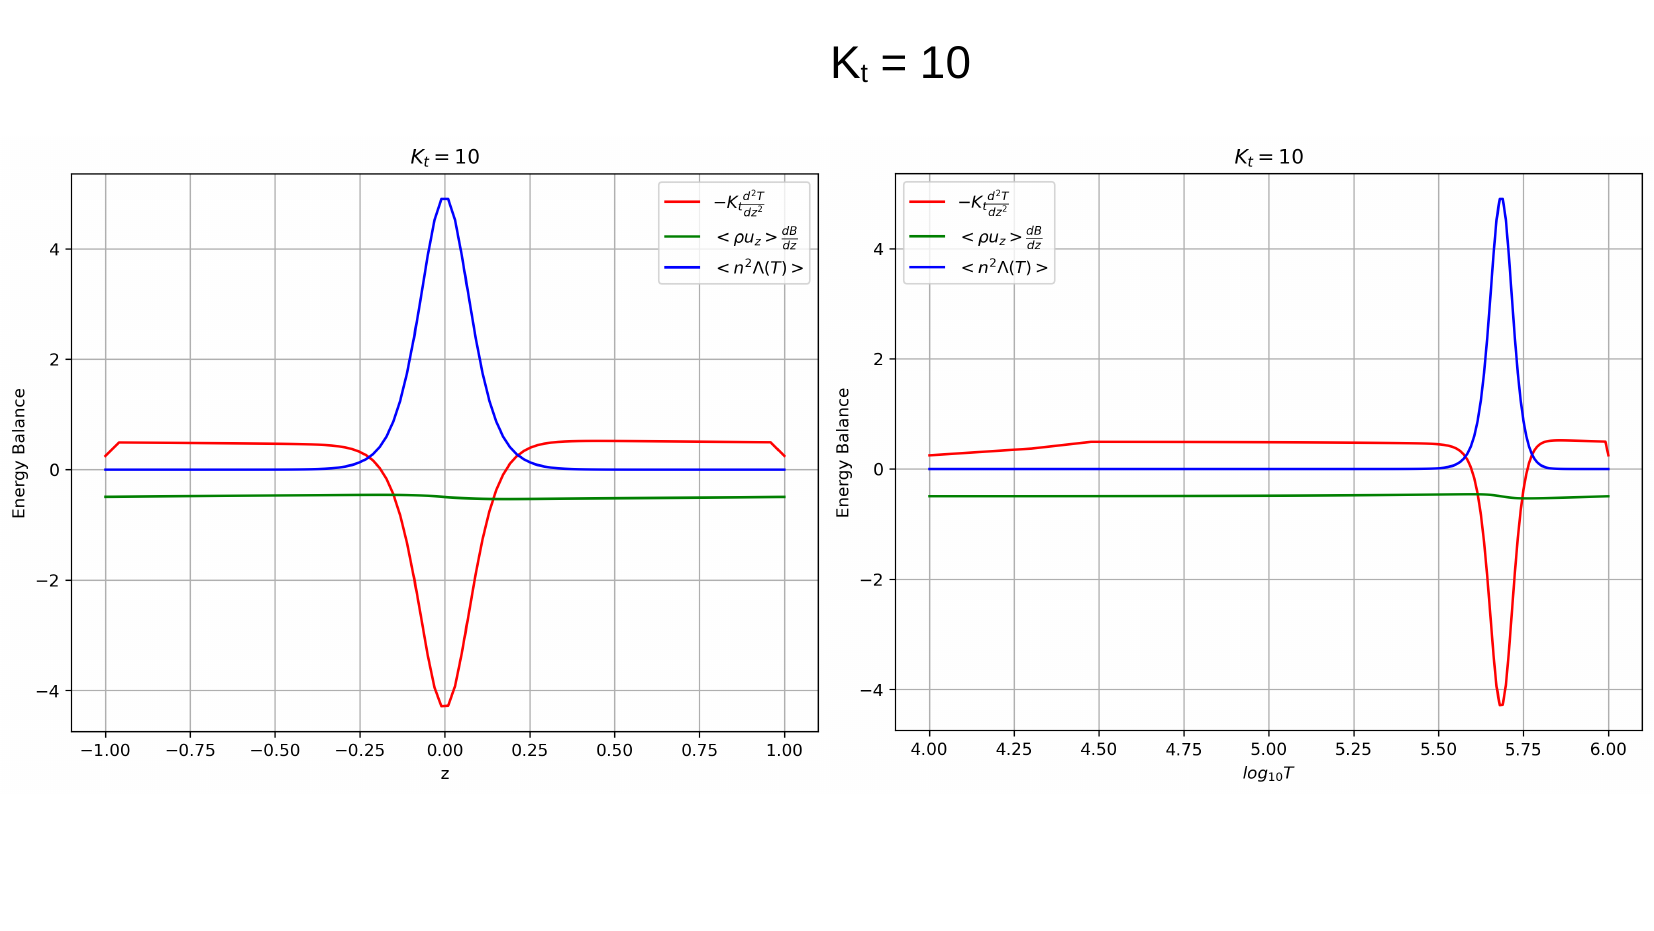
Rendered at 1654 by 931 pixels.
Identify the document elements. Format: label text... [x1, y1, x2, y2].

text_box Kt = 10 [649, 29, 1152, 119]
picture [0, 136, 1654, 794]
